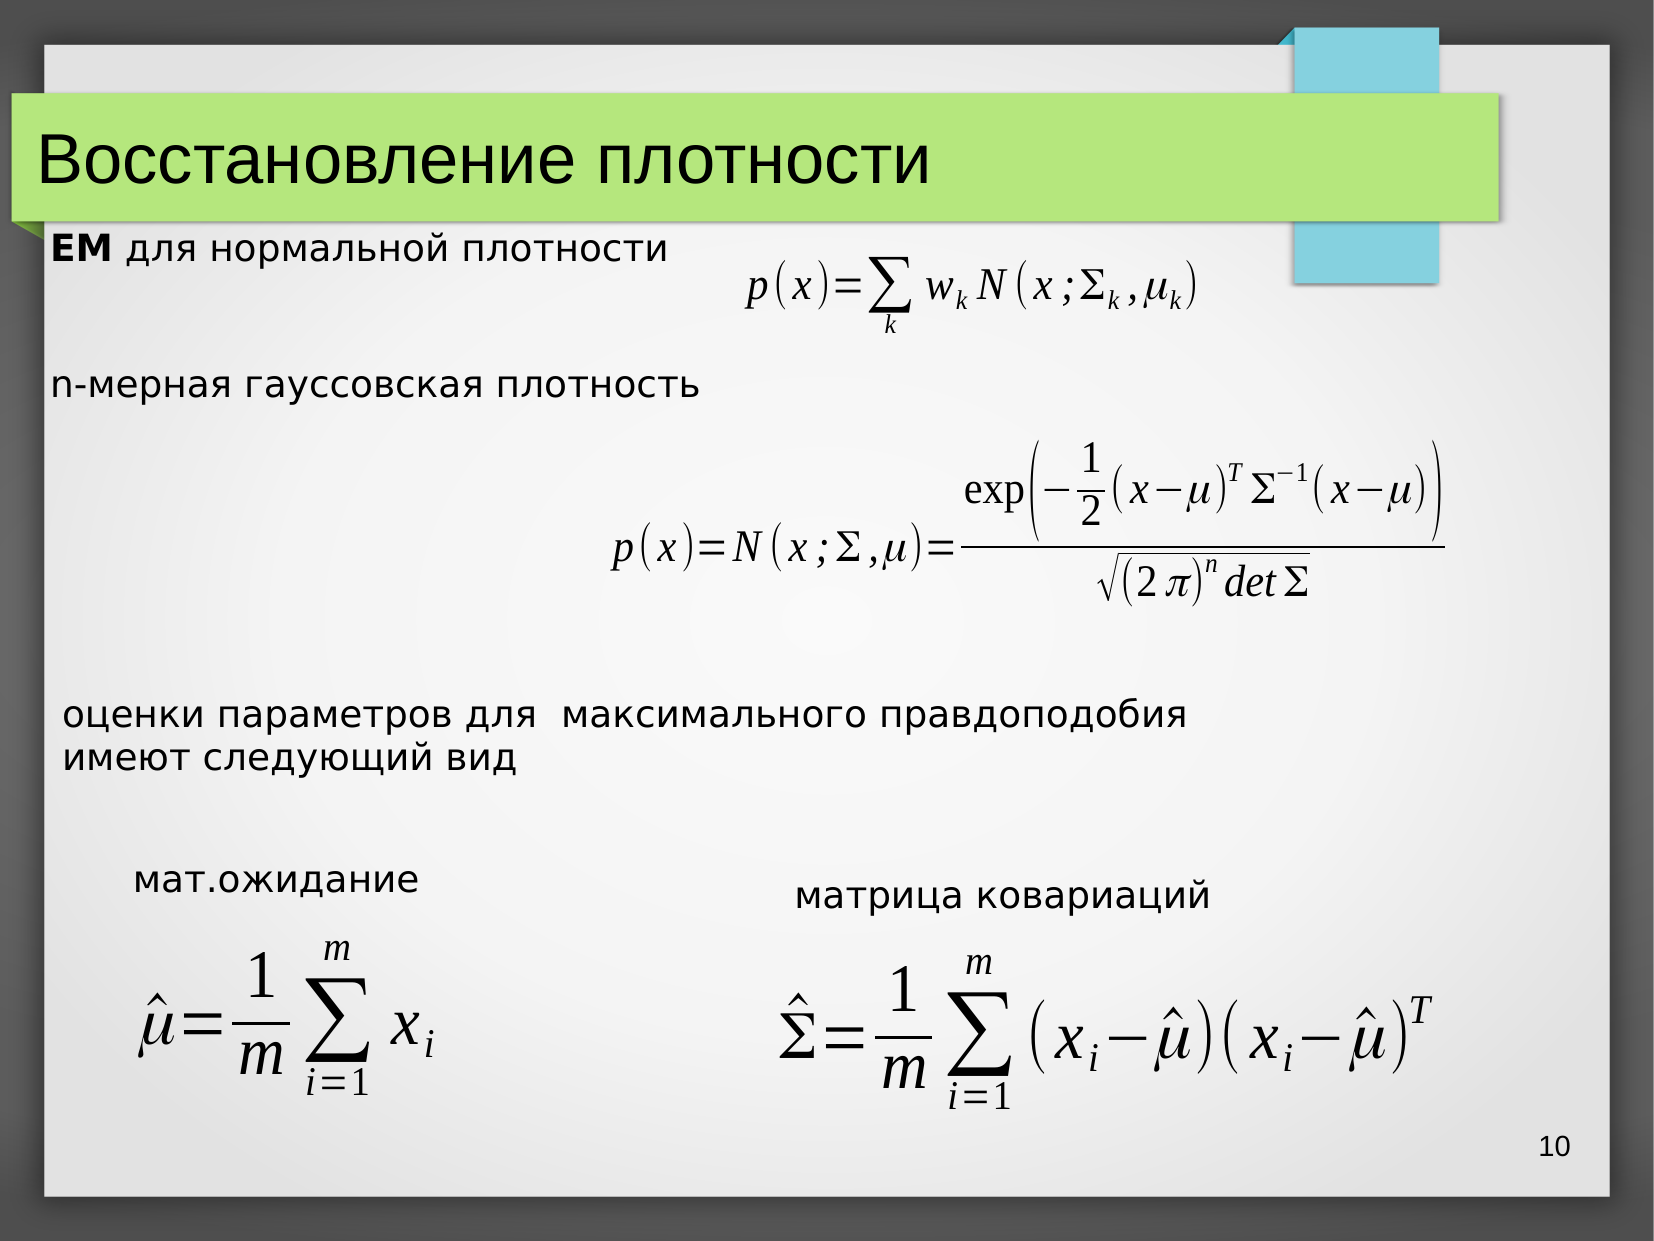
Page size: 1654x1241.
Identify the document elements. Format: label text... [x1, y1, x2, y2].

text_box оценки параметров для максимального правдоподобия имеют следующий вид [47, 685, 1595, 837]
text_box матрица ковариаций [779, 866, 1359, 934]
text_box мат.ожидание [118, 850, 520, 911]
chart [129, 933, 443, 1109]
chart [601, 437, 1453, 611]
title Восстановление плотности [35, 118, 1489, 200]
text_box n-мерная гауссовская плотность [35, 355, 756, 416]
picture [0, 0, 1654, 1241]
chart [771, 947, 1441, 1123]
text_box EM для нормальной плотности [35, 219, 721, 296]
chart [735, 252, 1205, 343]
